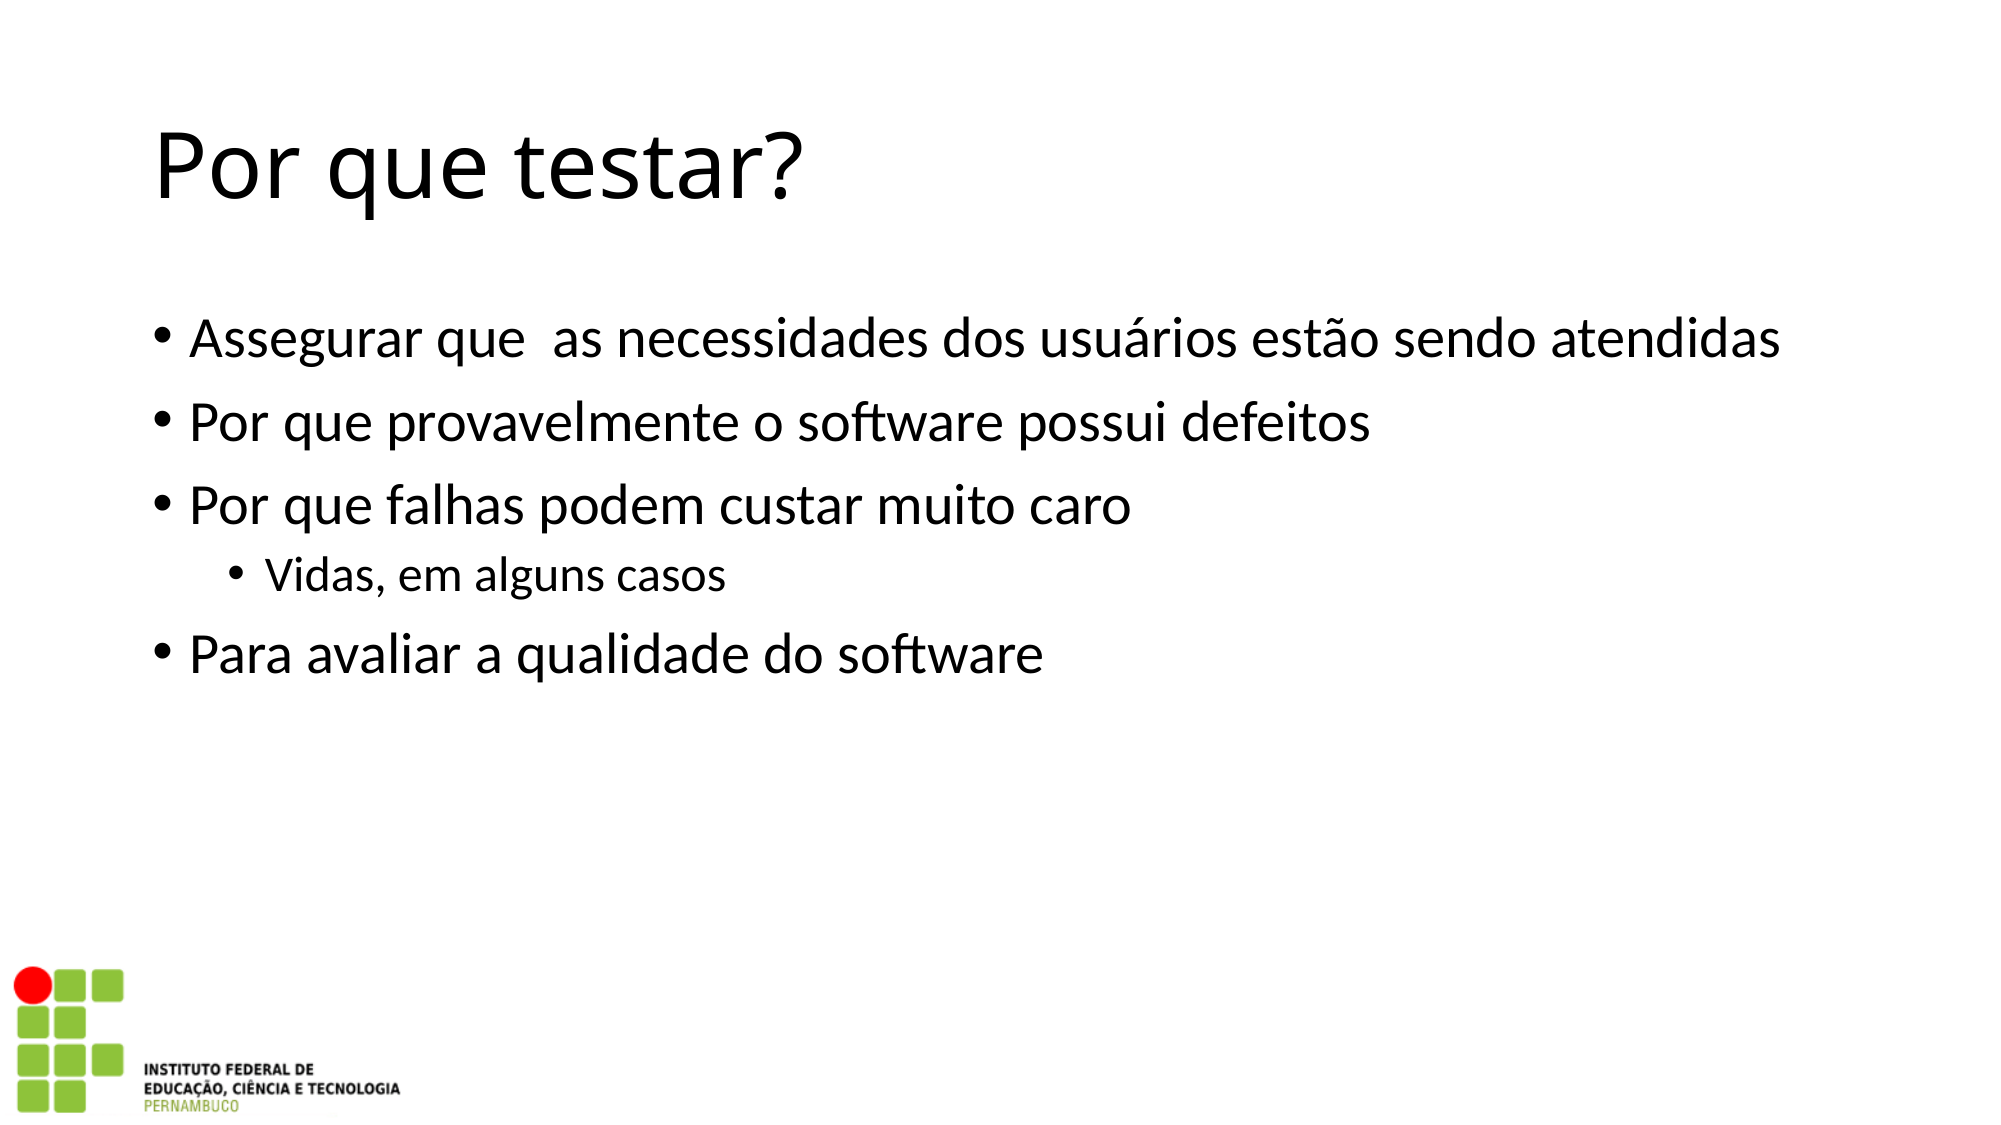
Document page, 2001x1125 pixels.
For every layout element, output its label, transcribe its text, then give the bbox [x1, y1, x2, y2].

picture [5, 959, 408, 1118]
list Assegurar que as necessidades dos usuários estão sendo atendidas Por que provavelmente o software possui defeitos Por que falhas podem custar muito caro Vidas, em alguns casos Para avaliar a qualidade do software [137, 299, 1863, 1014]
title Por que testar? [137, 59, 1863, 278]
